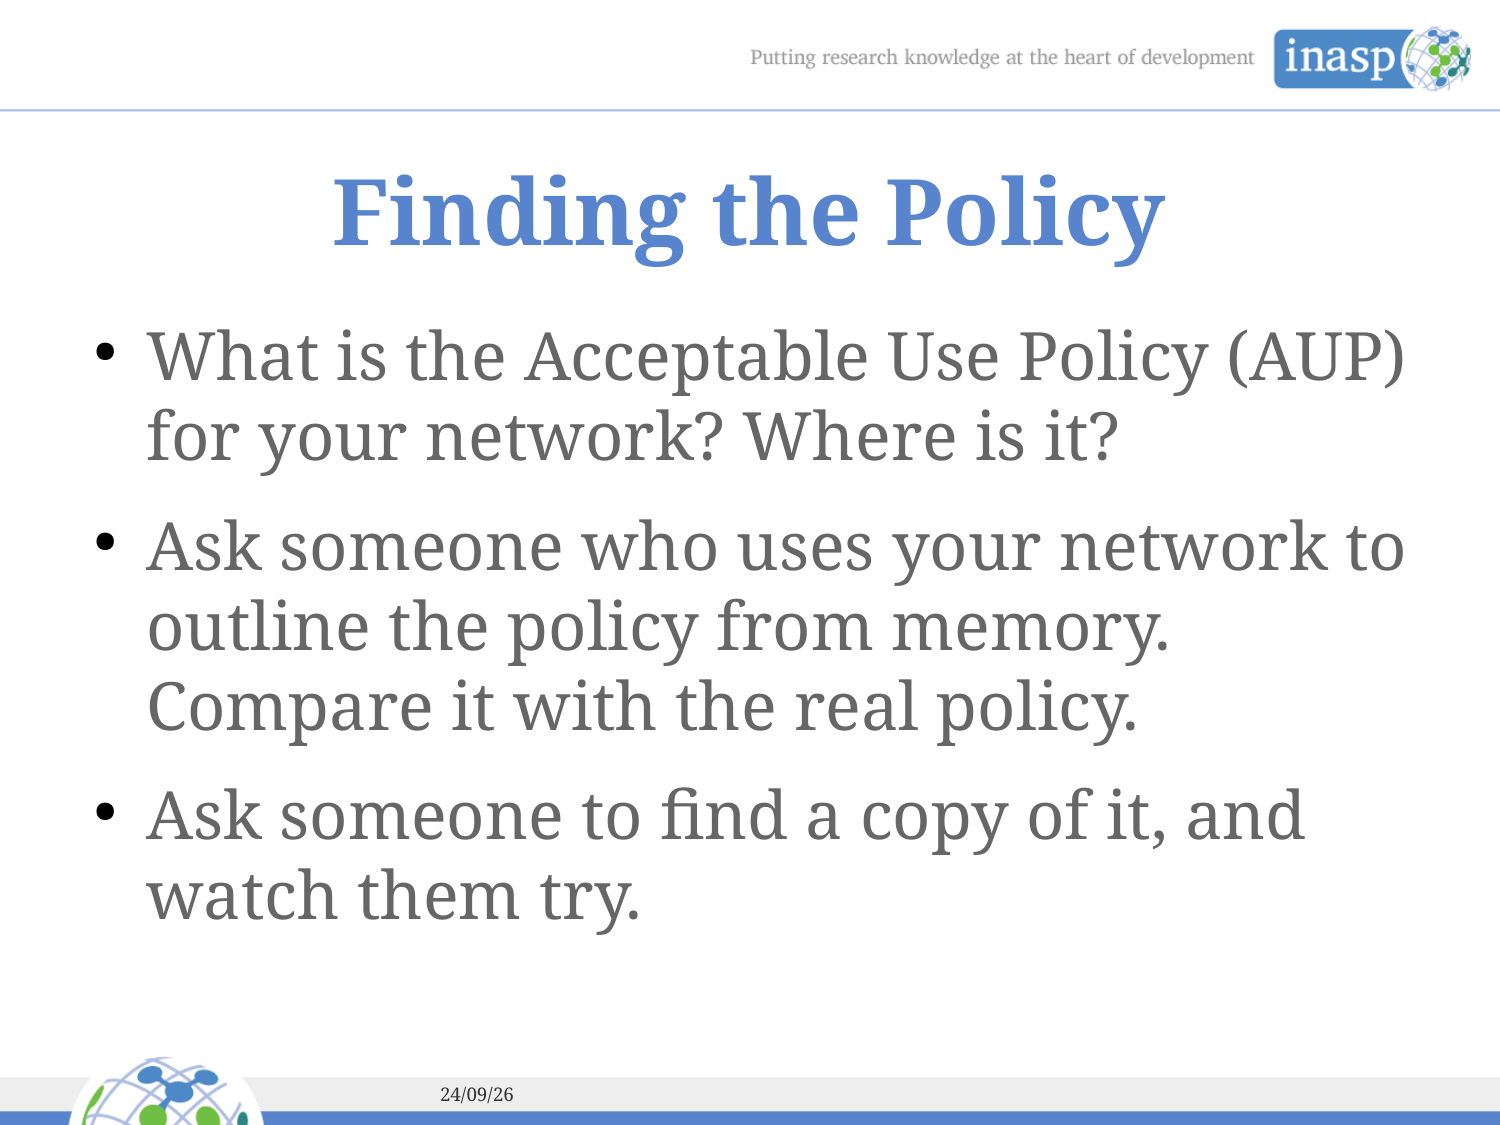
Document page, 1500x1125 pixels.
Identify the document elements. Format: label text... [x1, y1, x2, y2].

list What is the Acceptable Use Policy (AUP) for your network? Where is it? Ask someone who uses your network to outline the policy from memory. Compare it with the real policy. Ask someone to find a copy of it, and watch them try. [75, 313, 1426, 967]
picture [0, 0, 1500, 1125]
title Finding the Policy [75, 129, 1426, 313]
